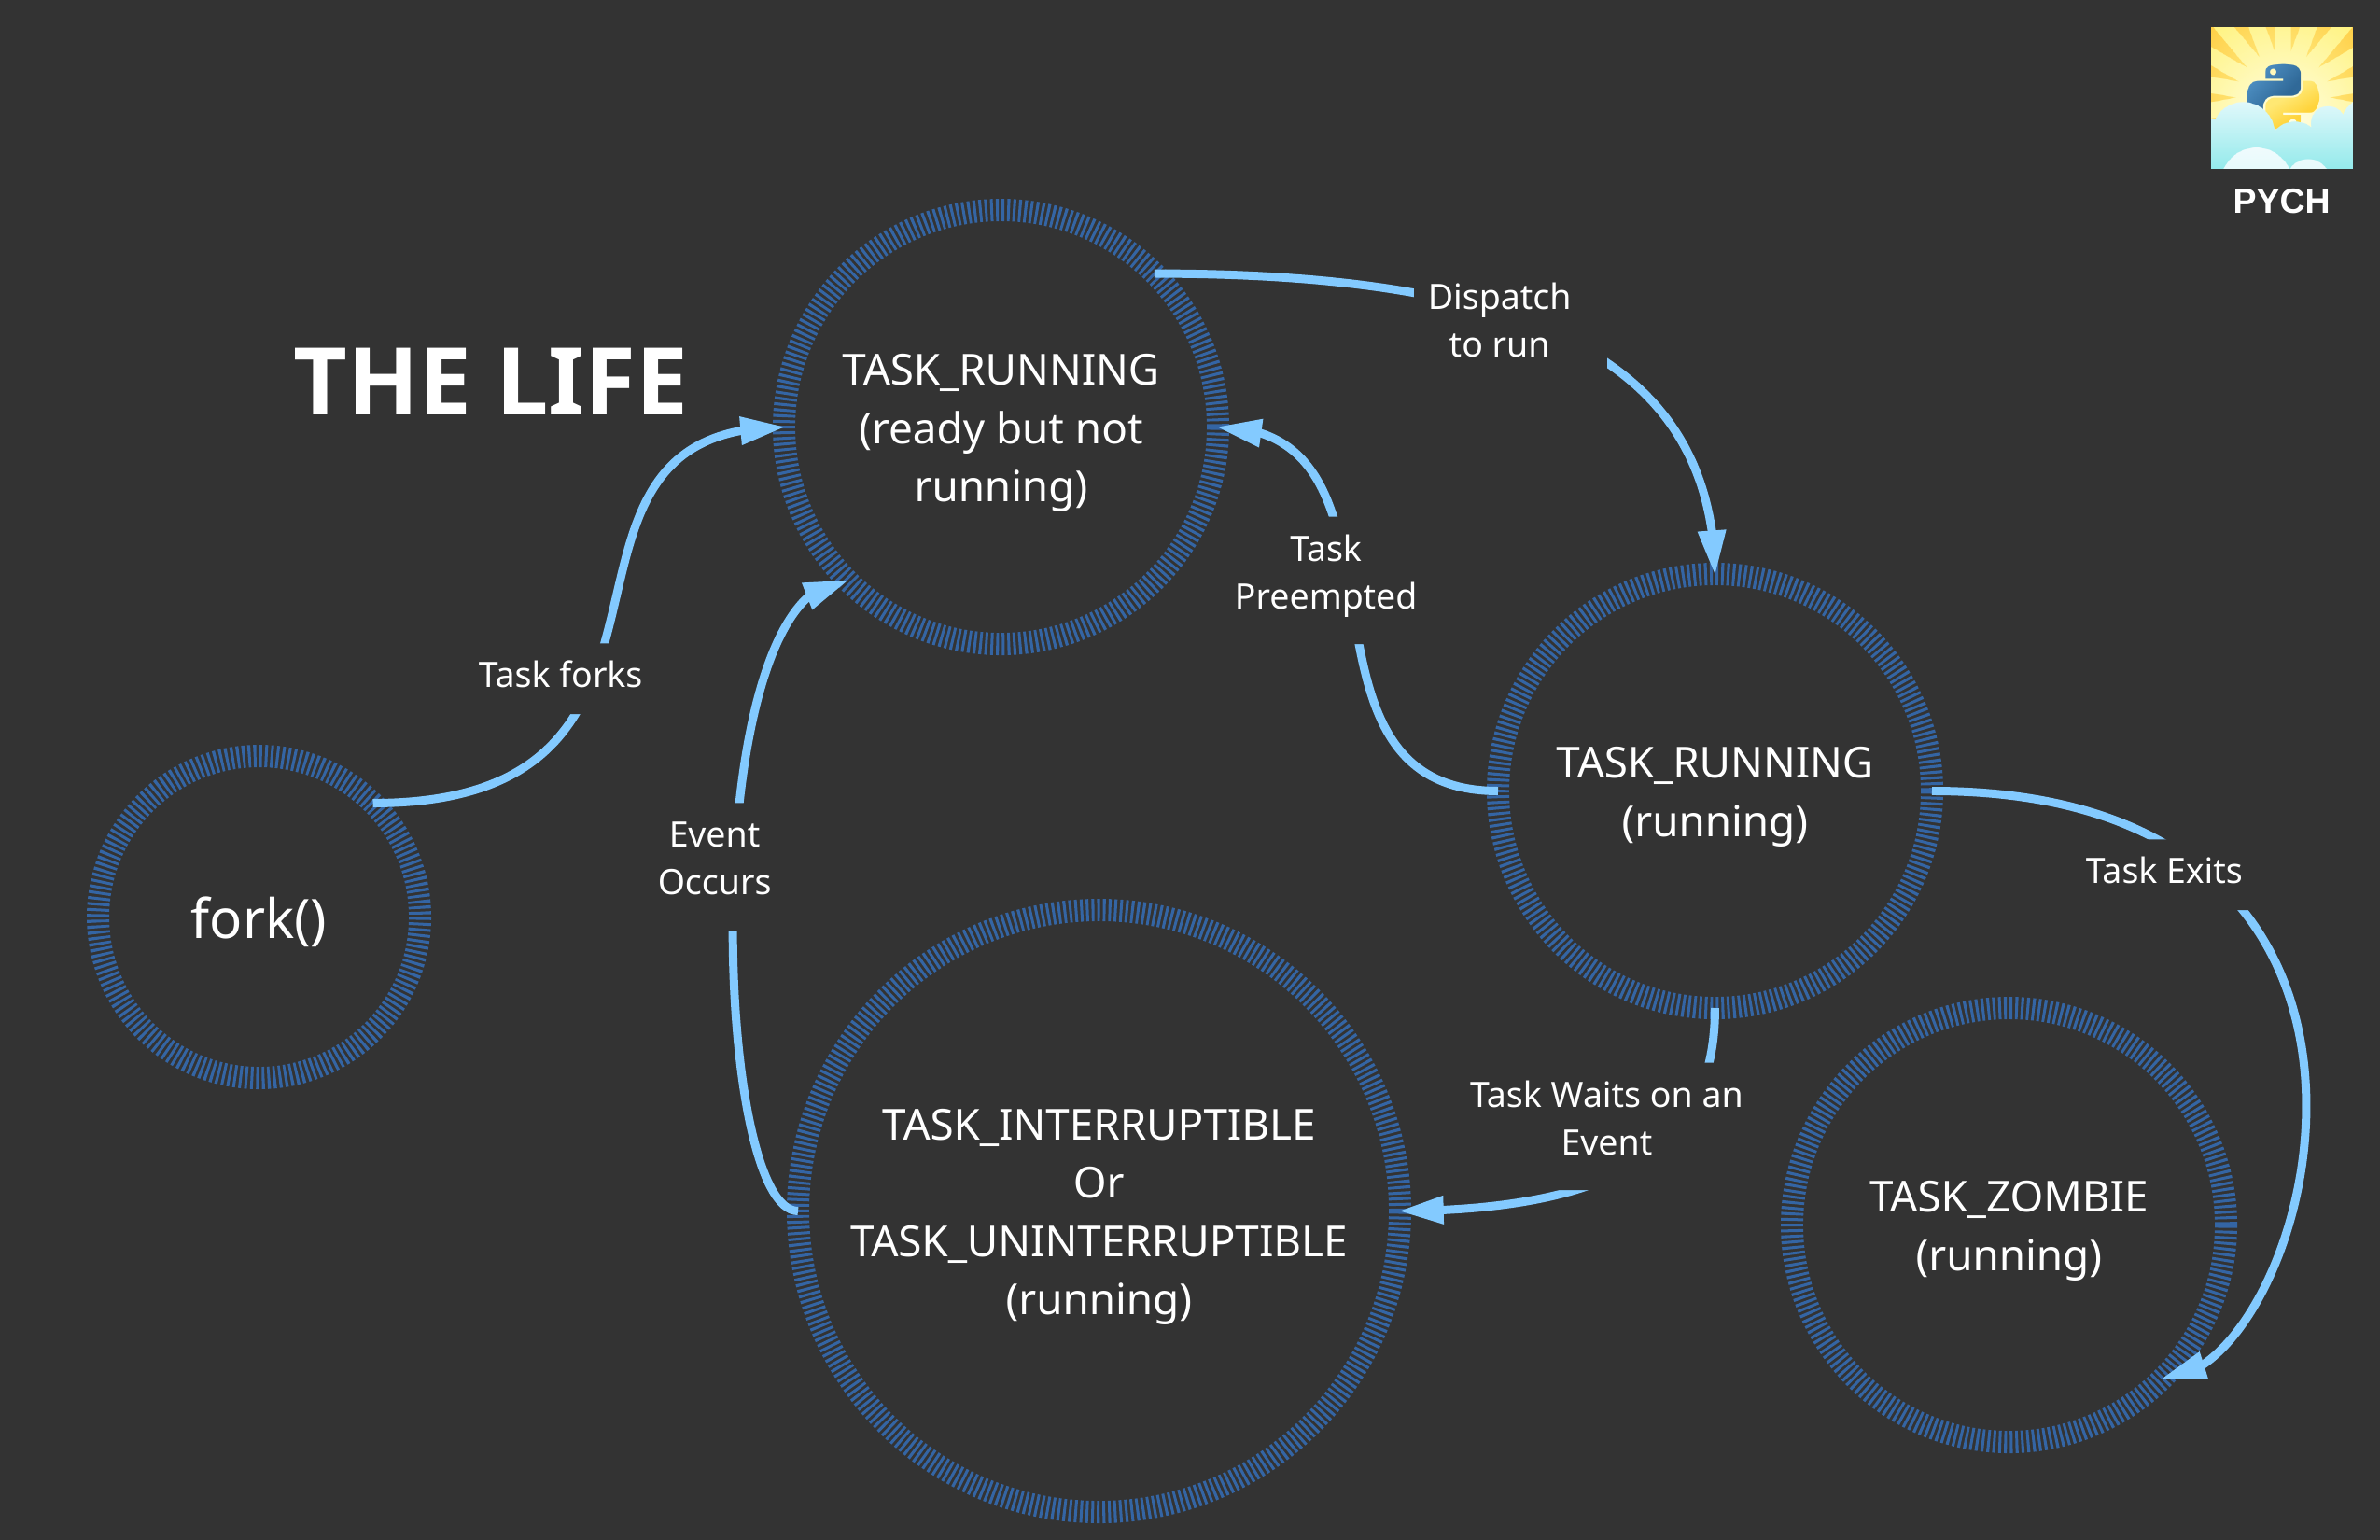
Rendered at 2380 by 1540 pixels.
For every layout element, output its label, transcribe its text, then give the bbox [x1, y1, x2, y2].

text_box PYCH [2219, 174, 2345, 228]
text_box Event Occurs [644, 803, 805, 931]
text_box Dispatch to run [1414, 264, 1607, 393]
text_box TASK_ZOMBIE (running) [1792, 1008, 2227, 1443]
text_box Task Preempted [1221, 516, 1471, 645]
text_box Task Waits on an Event [1456, 1062, 1765, 1191]
text_box Task Exits [2072, 839, 2321, 911]
text_box fork() [98, 756, 421, 1079]
text_box TASK_RUNNING (ready but not running) [784, 210, 1219, 645]
text_box THE LIFE [280, 308, 646, 441]
text_box Task forks [465, 643, 701, 715]
text_box TASK_RUNNING (running) [1498, 574, 1933, 1009]
picture [2211, 27, 2353, 169]
text_box TASK_INTERRUPTIBLE Or TASK_UNINTERRUPTIBLE (running) [798, 910, 1401, 1513]
